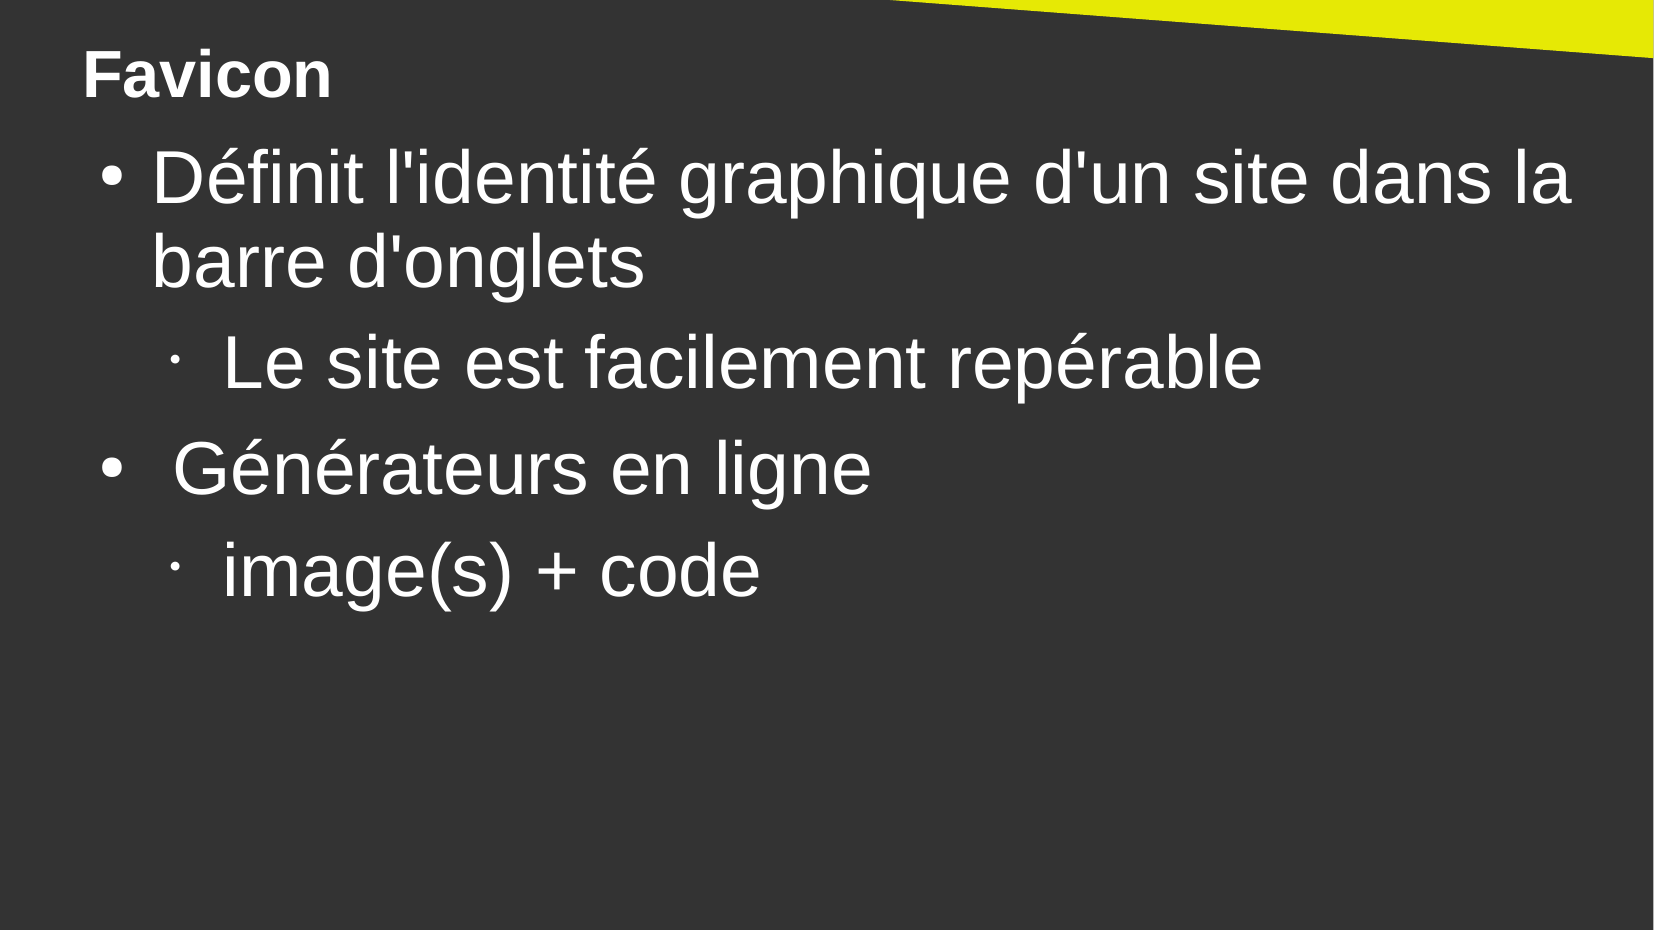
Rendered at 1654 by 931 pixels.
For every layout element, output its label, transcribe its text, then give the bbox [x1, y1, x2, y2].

list Définit l'identité graphique d'un site dans la barre d'onglets Le site est facilement repérable Générateurs en ligne image(s) + code [80, 135, 1620, 768]
title Favicon [82, 37, 1571, 114]
text_box [889, 0, 1654, 59]
